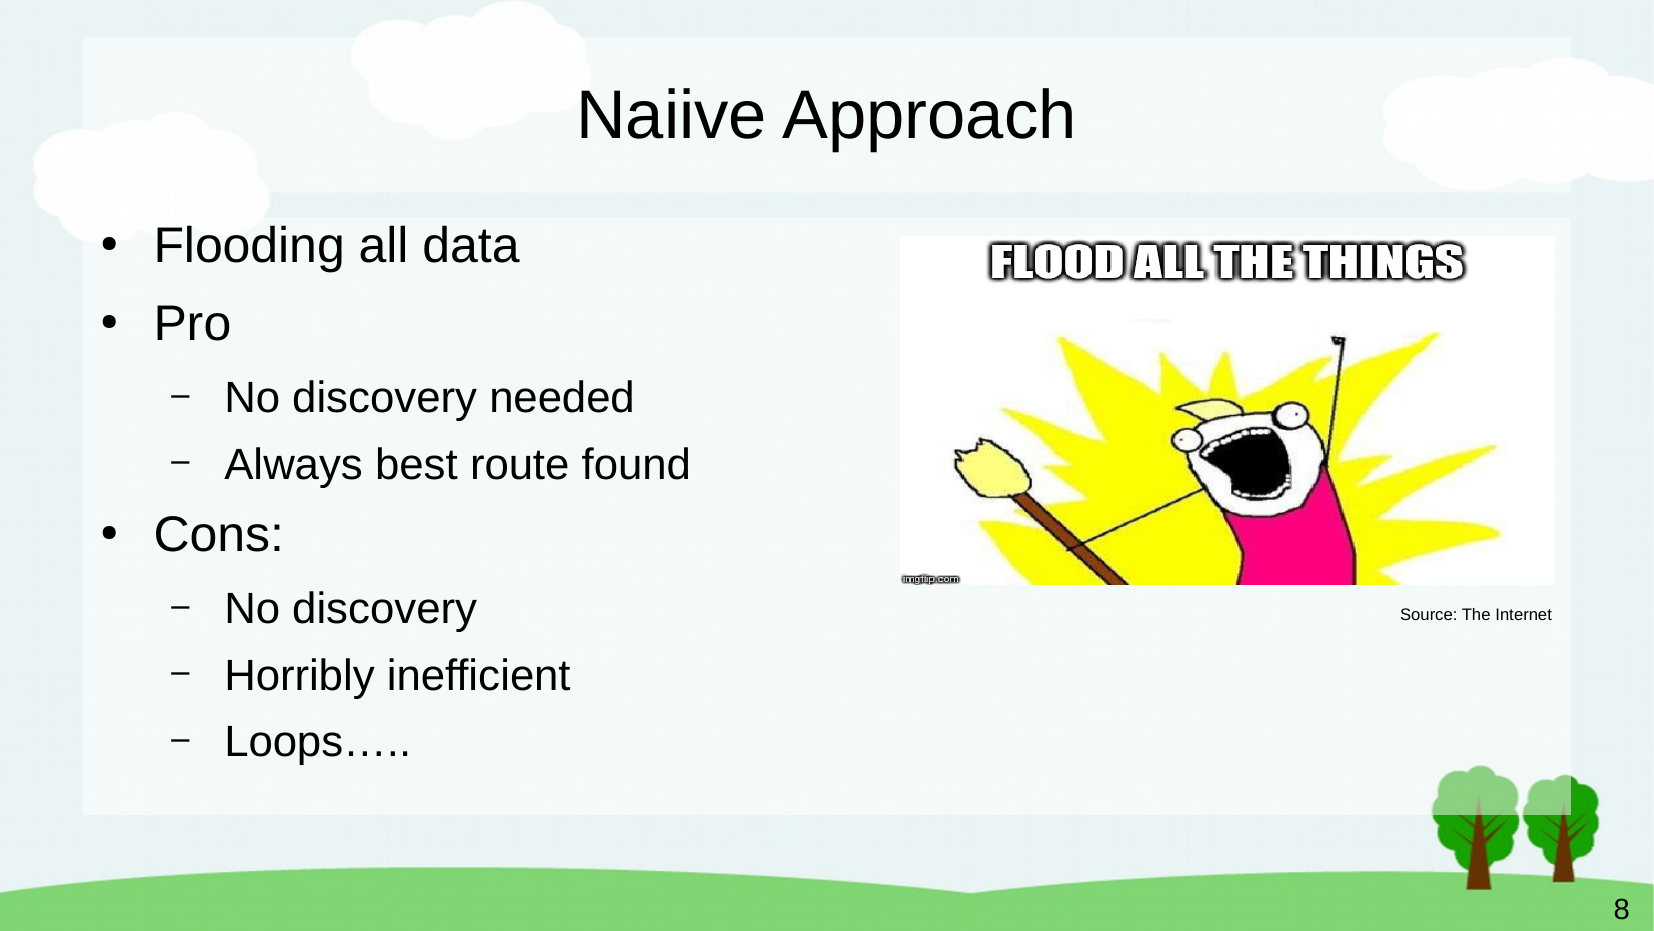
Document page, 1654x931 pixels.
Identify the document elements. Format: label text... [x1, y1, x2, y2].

picture [0, 0, 1654, 931]
title Naiive Approach [82, 37, 1571, 193]
picture [900, 236, 1555, 586]
list Flooding all data Pro No discovery needed Always best route found Cons: No discovery Horribly inefficient Loops….. [82, 217, 1571, 815]
text_box Source: The Internet [1385, 597, 1654, 655]
